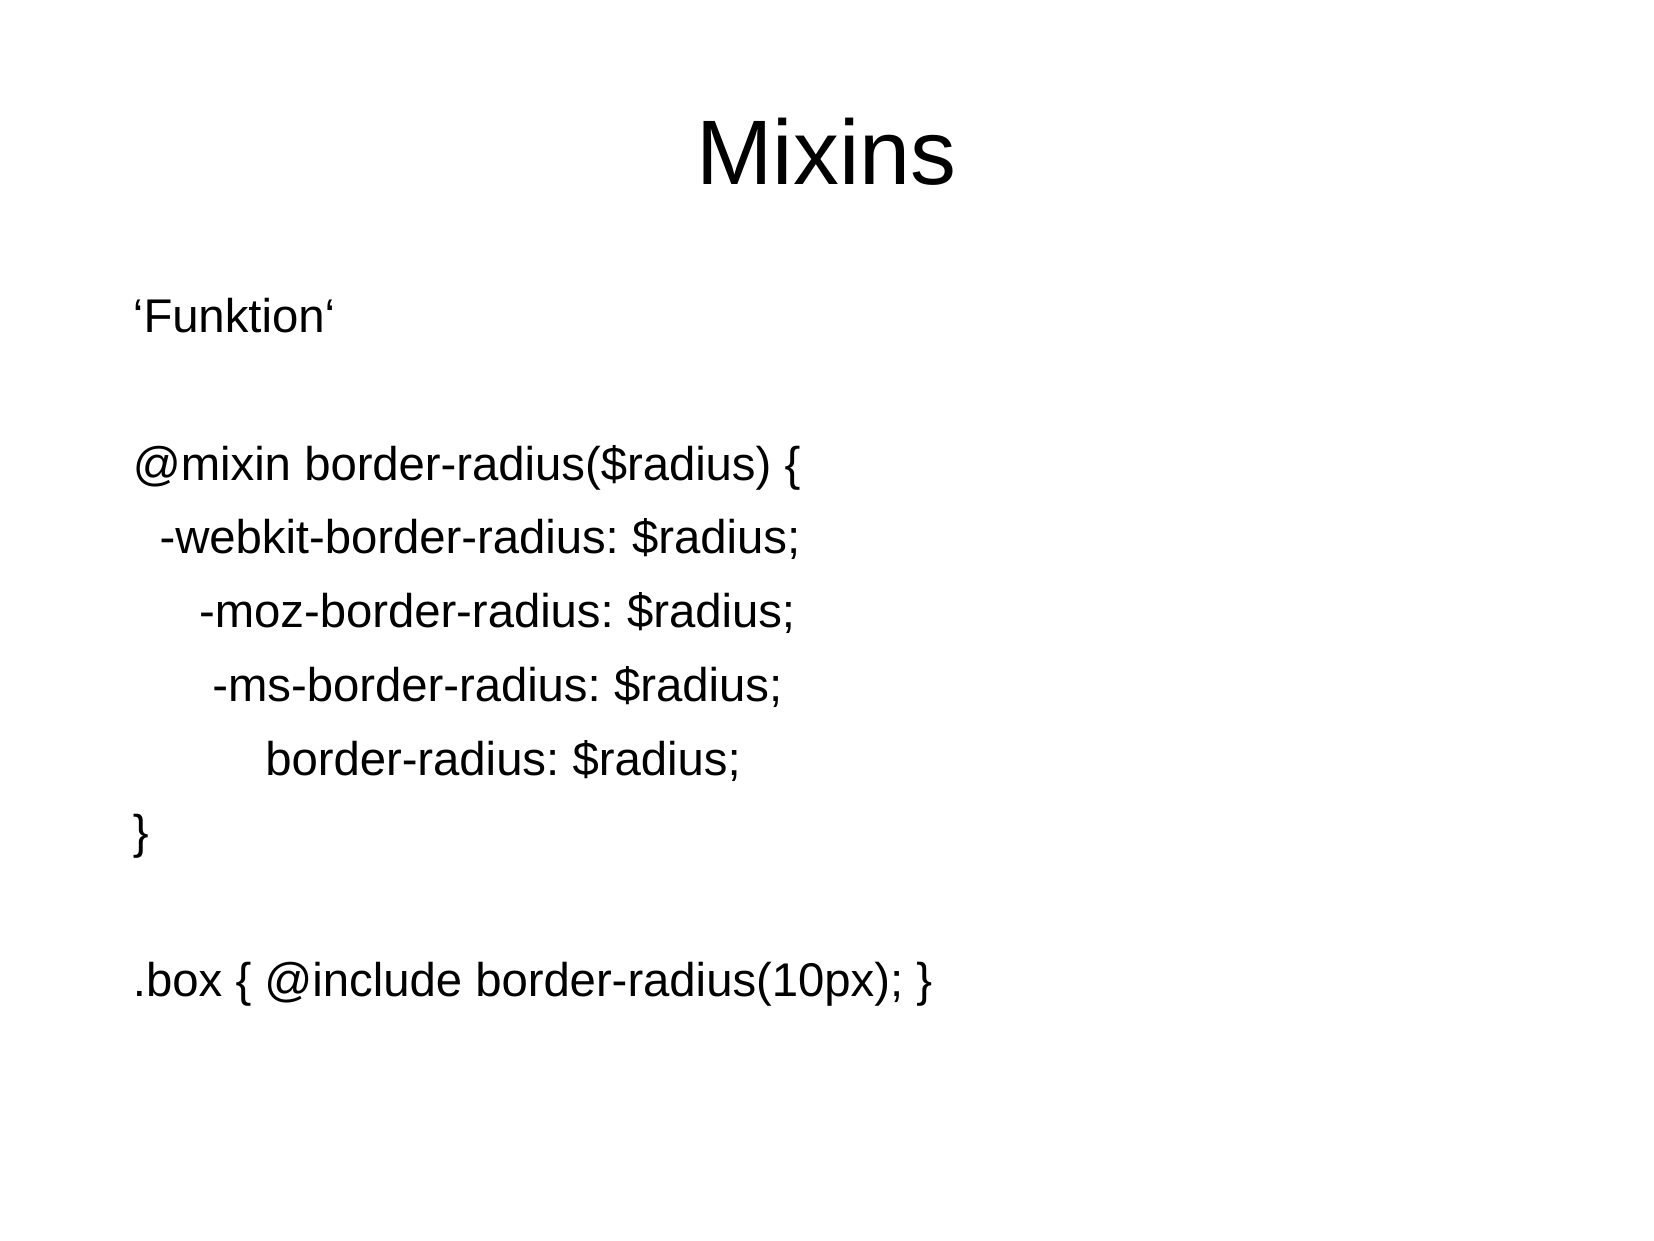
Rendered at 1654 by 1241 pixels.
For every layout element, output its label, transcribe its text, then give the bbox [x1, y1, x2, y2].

title Mixins [82, 49, 1571, 257]
list ‘Funktion‘ @mixin border-radius($radius) { -webkit-border-radius: $radius; -moz-border-radius: $radius; -ms-border-radius: $radius; border-radius: $radius; } .box { @include border-radius(10px); } [82, 290, 1571, 1010]
